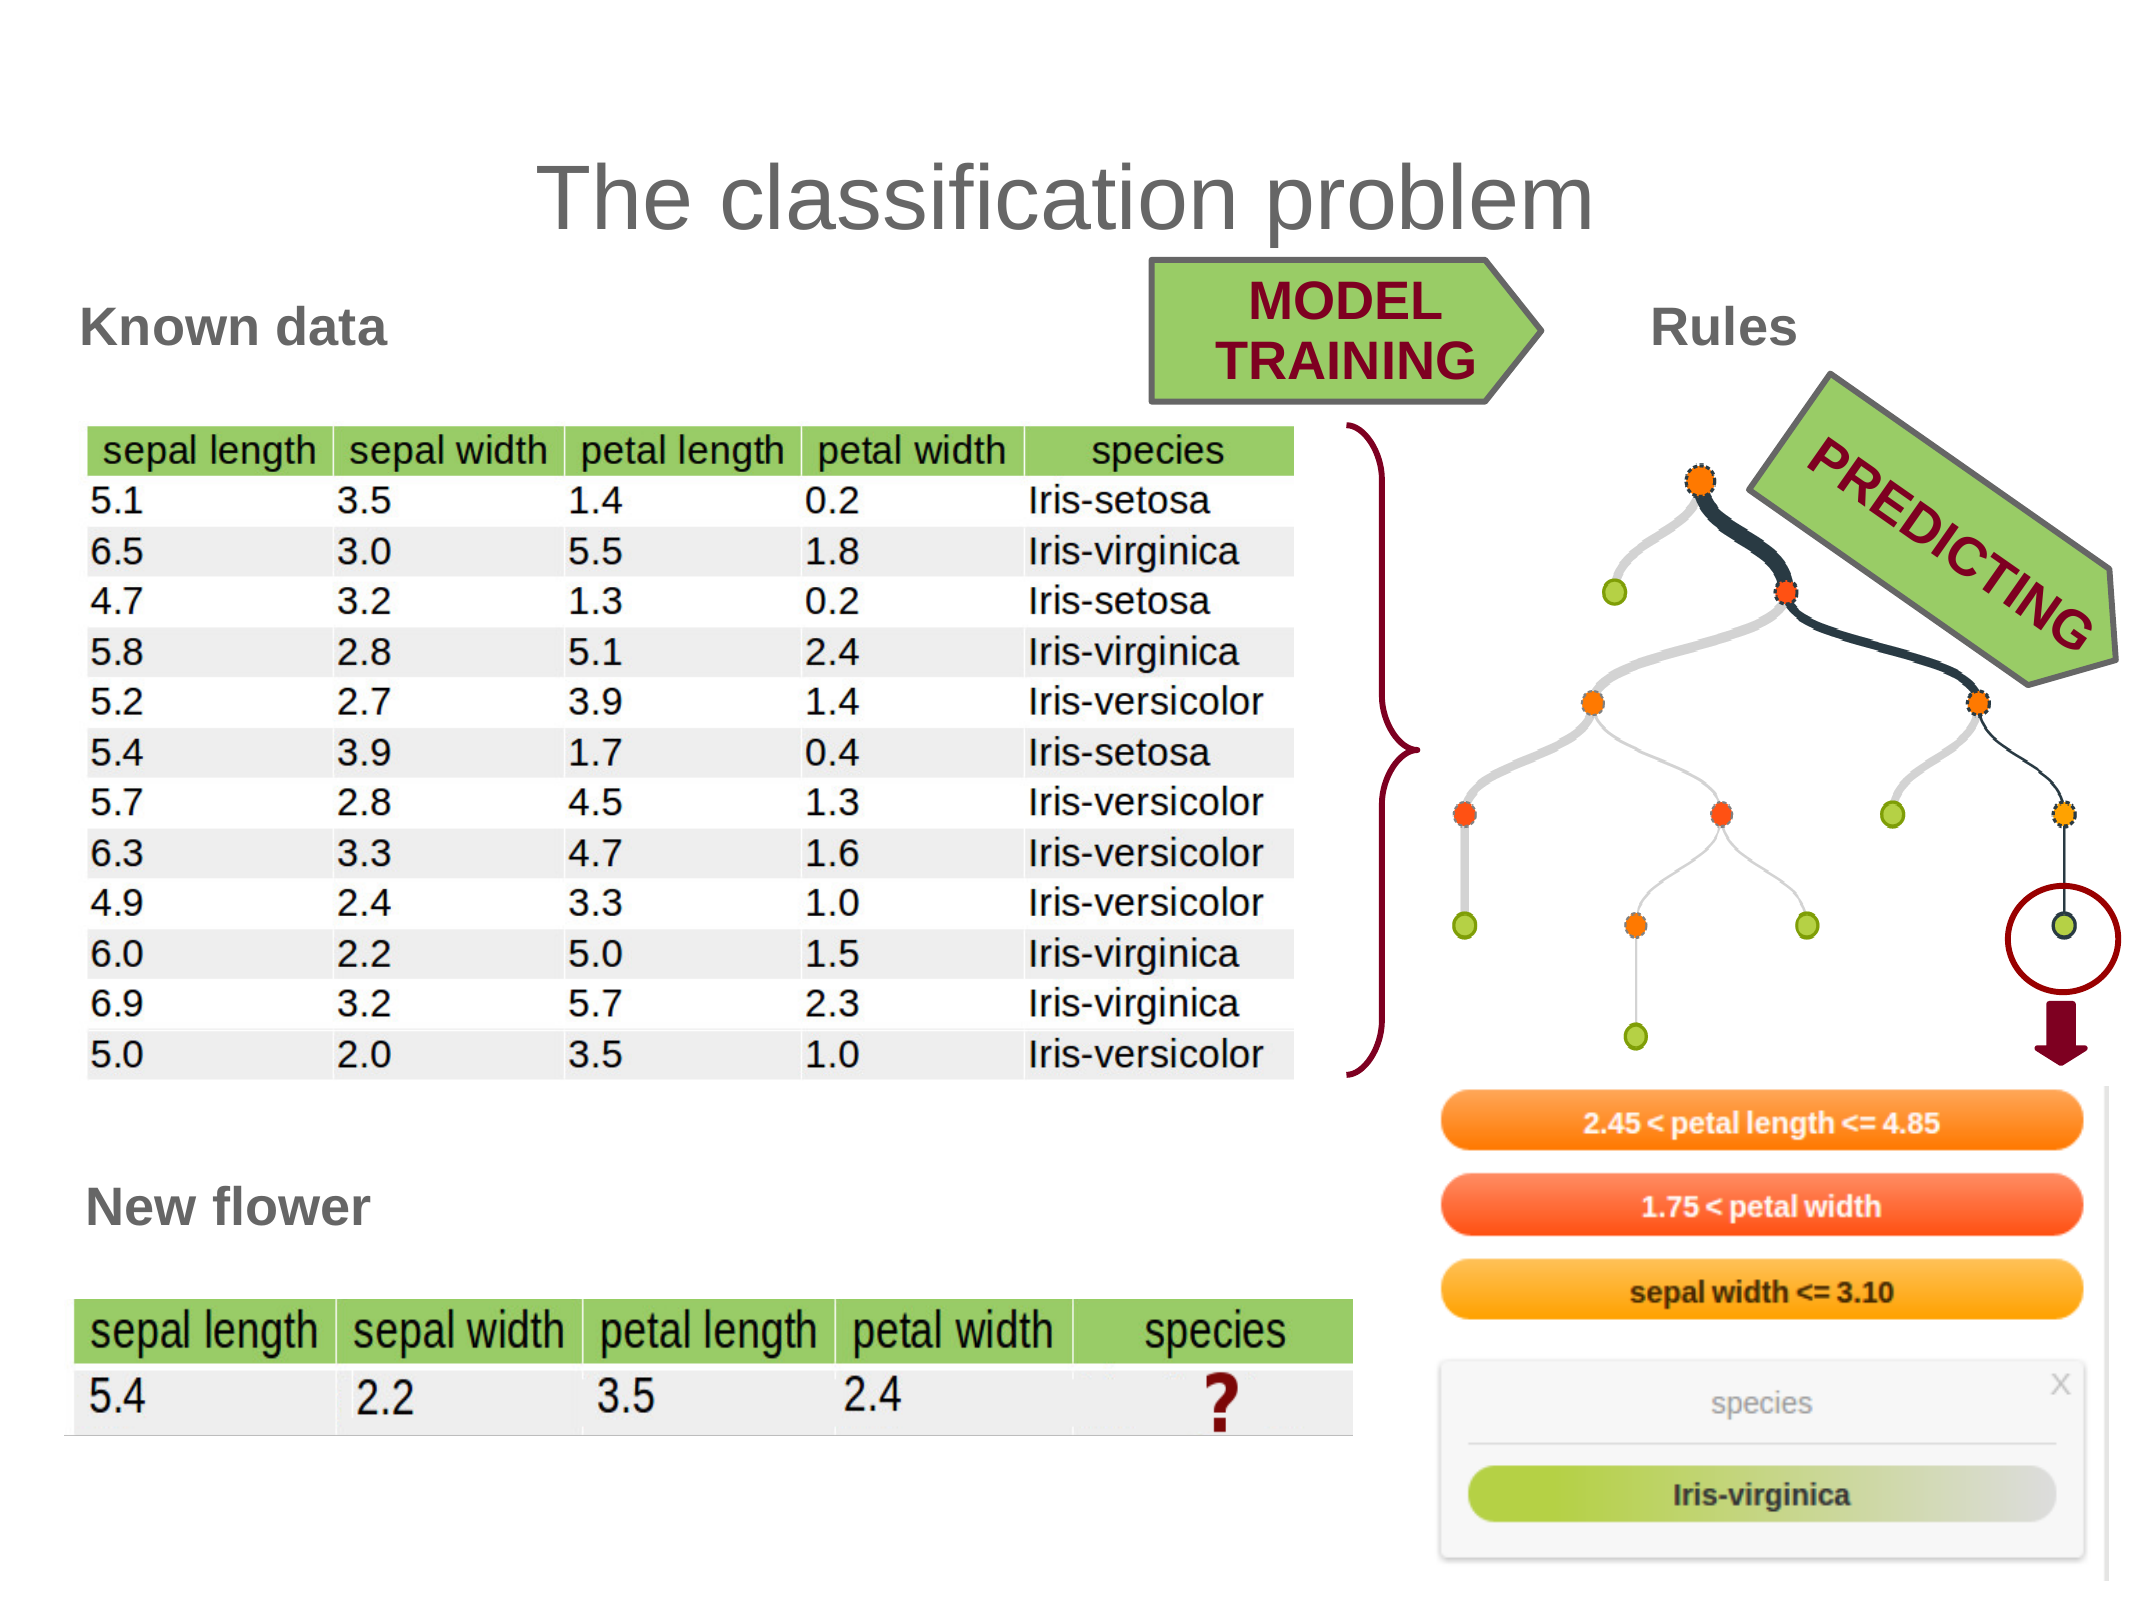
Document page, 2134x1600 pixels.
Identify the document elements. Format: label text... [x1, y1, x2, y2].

text_box Rules [1635, 289, 1814, 365]
picture [1400, 1086, 2109, 1581]
text_box New flower [70, 1169, 387, 1245]
picture [78, 421, 1294, 1081]
text_box MODEL TRAINING [1151, 259, 1542, 402]
picture [1397, 744, 1404, 756]
picture [64, 1299, 1353, 1441]
text_box Known data [65, 289, 403, 365]
picture [1397, 443, 2119, 1081]
picture [2011, 889, 2115, 989]
text_box [2037, 1003, 2085, 1064]
title The classification problem [106, 63, 2027, 331]
text_box PREDICTING [1748, 373, 2116, 686]
